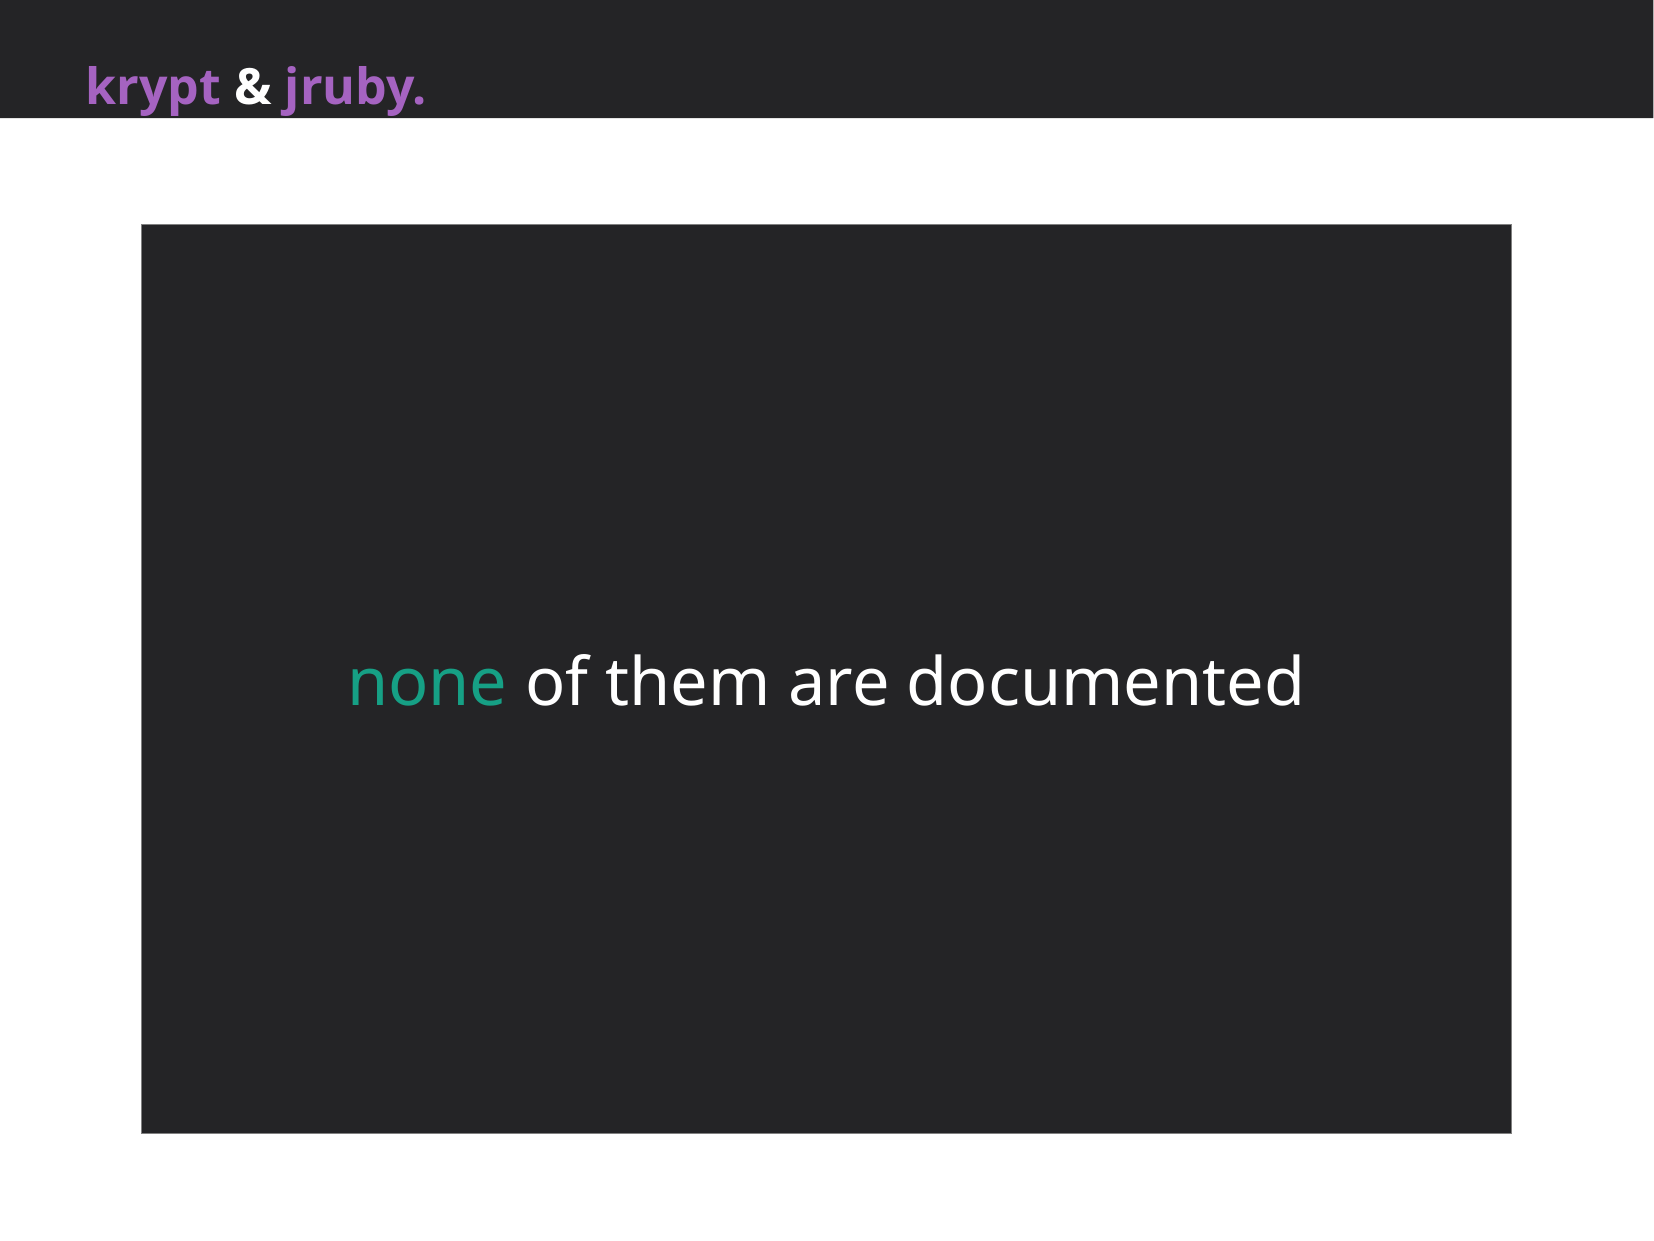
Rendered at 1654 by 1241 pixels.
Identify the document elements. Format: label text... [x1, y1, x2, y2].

text_box none of them are documented [141, 224, 1512, 1134]
text_box krypt & jruby. [70, 43, 1359, 119]
text_box [0, 0, 1654, 119]
